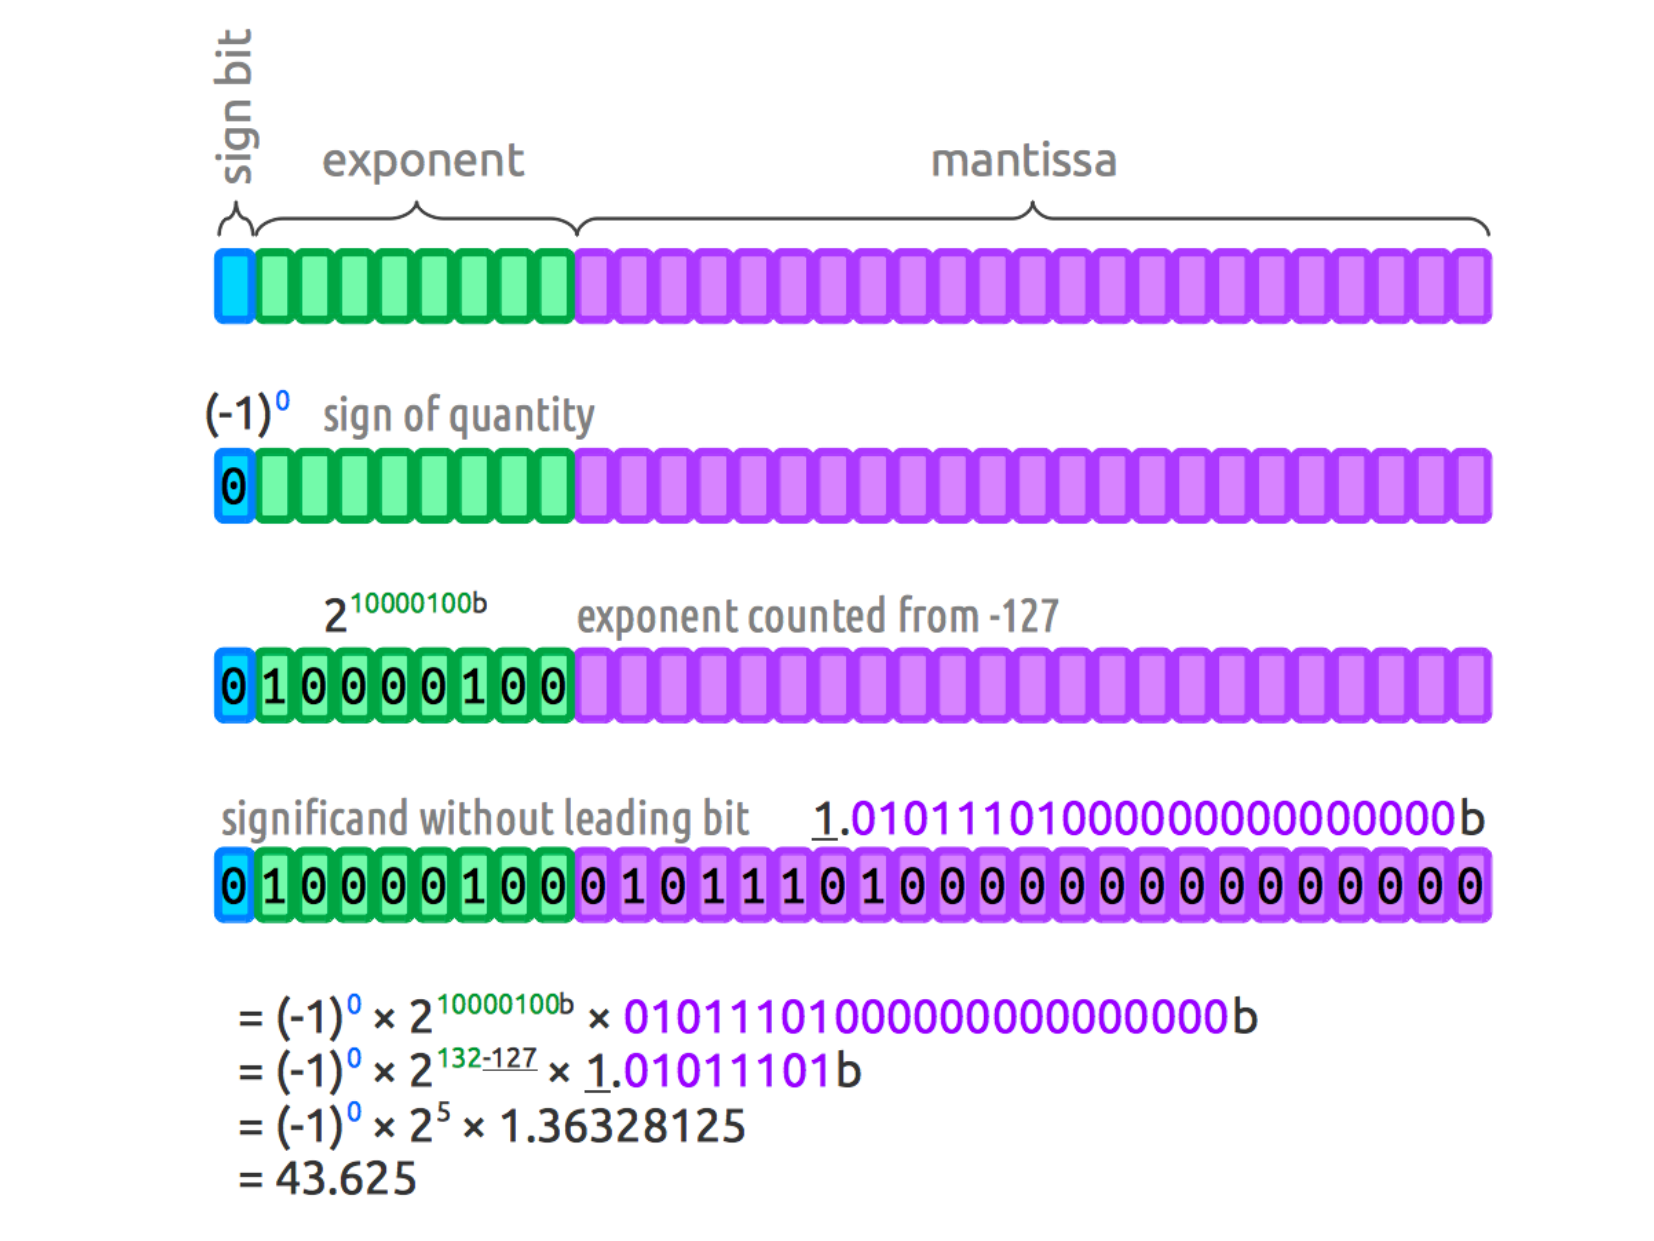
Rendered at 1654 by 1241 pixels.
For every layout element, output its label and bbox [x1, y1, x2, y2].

picture [180, 14, 1514, 1213]
